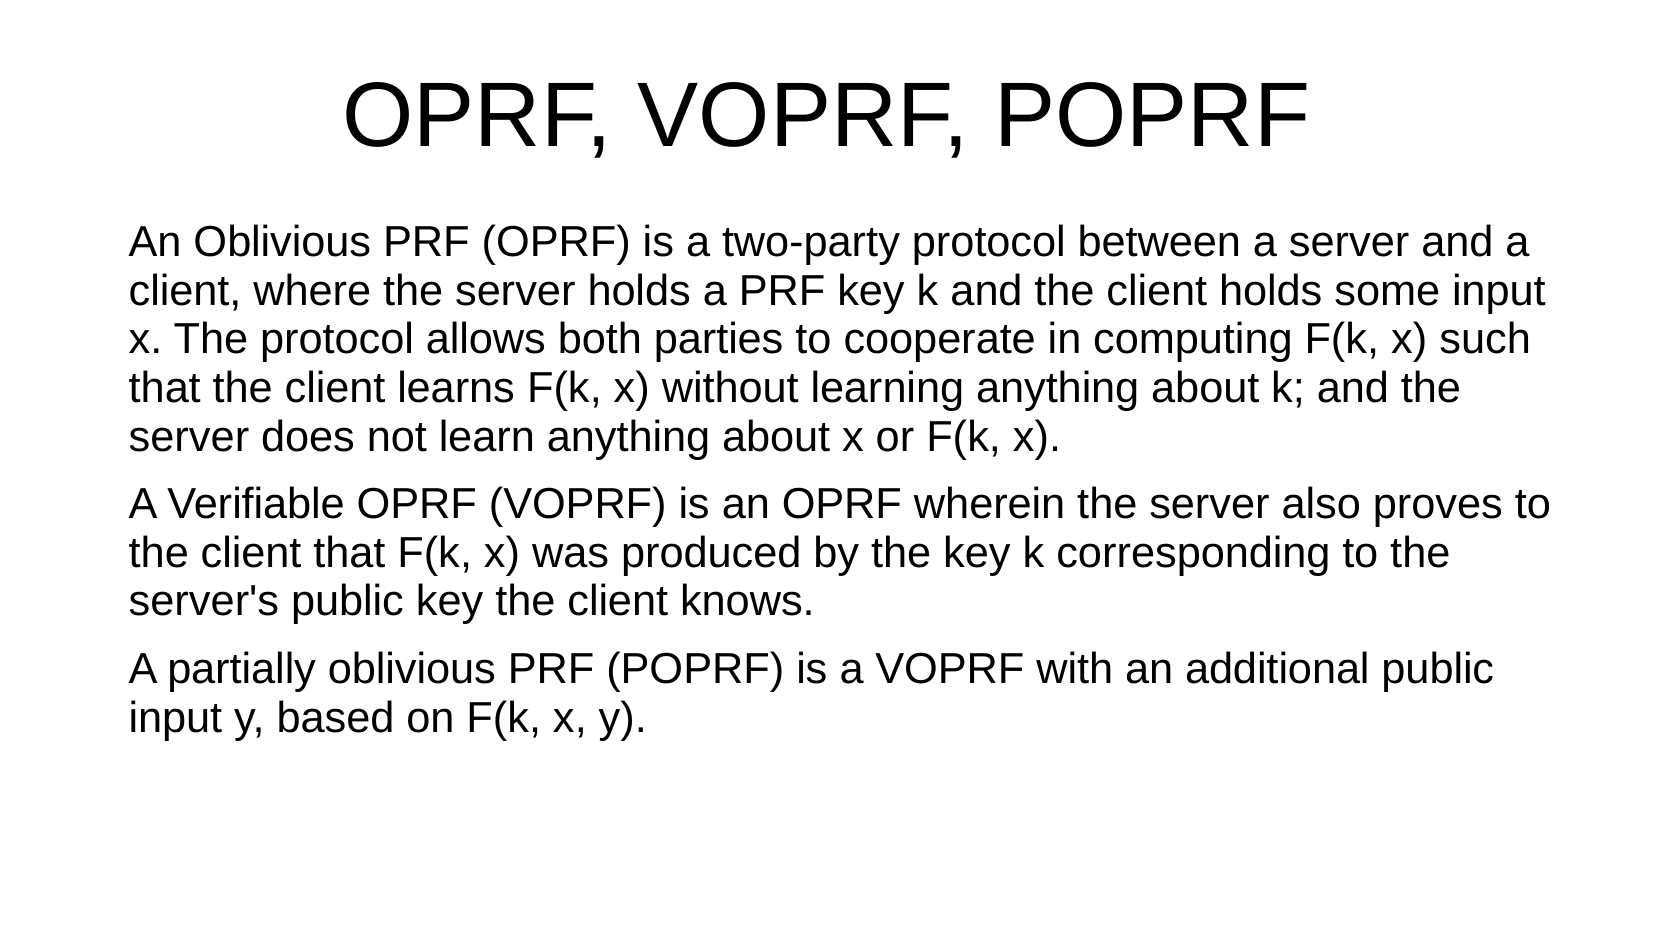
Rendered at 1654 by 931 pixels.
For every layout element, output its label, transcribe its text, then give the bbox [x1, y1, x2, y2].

list An Oblivious PRF (OPRF) is a two-party protocol between a server and a client, where the server holds a PRF key k and the client holds some input x. The protocol allows both parties to cooperate in computing F(k, x) such that the client learns F(k, x) without learning anything about k; and the server does not learn anything about x or F(k, x). A Verifiable OPRF (VOPRF) is an OPRF wherein the server also proves to the client that F(k, x) was produced by the key k corresponding to the server's public key the client knows. A partially oblivious PRF (POPRF) is a VOPRF with an additional public input y, based on F(k, x, y). [82, 217, 1571, 758]
title OPRF, VOPRF, POPRF [82, 37, 1571, 193]
